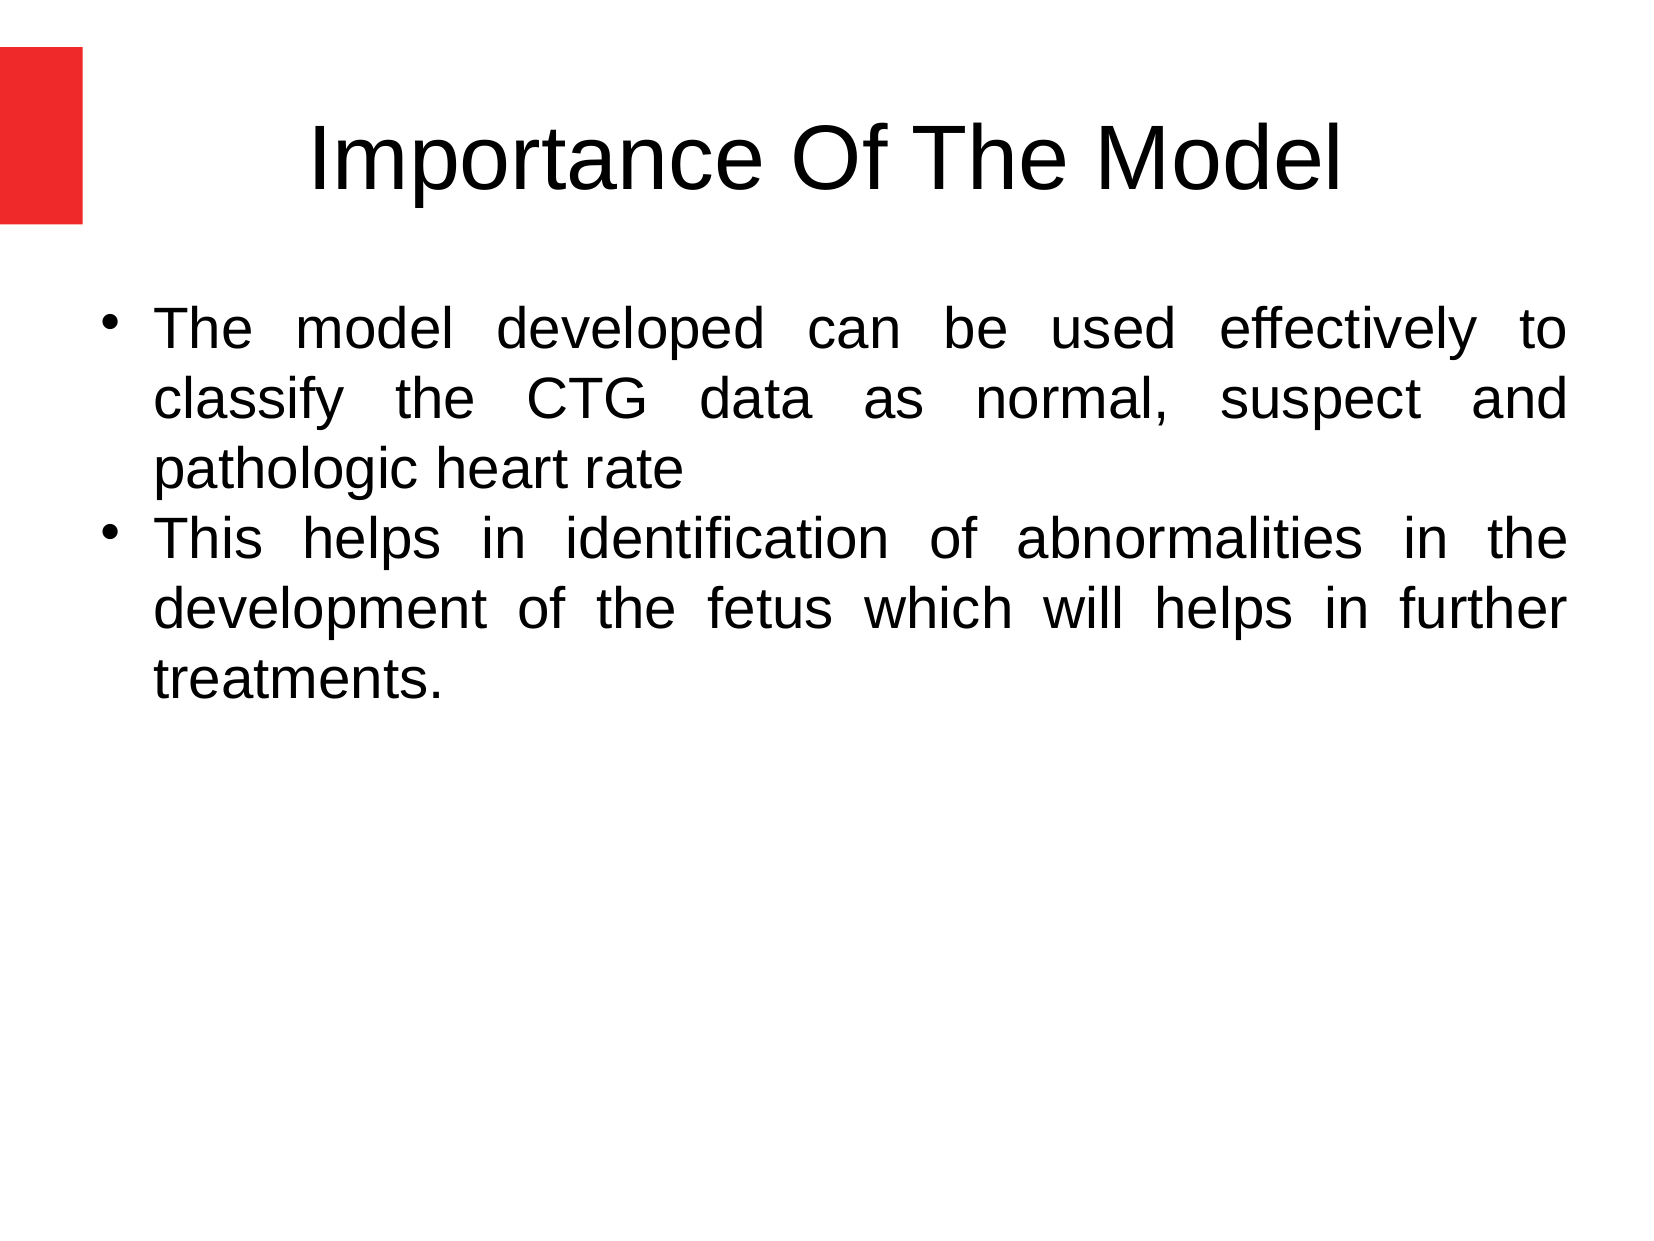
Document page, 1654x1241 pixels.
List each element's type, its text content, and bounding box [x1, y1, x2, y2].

text_box The model developed can be used effectively to classify the CTG data as normal, suspect and pathologic heart rate This helps in identification of abnormalities in the development of the fetus which will helps in further treatments. [82, 290, 1571, 1010]
text_box Importance Of The Model [82, 49, 1571, 257]
